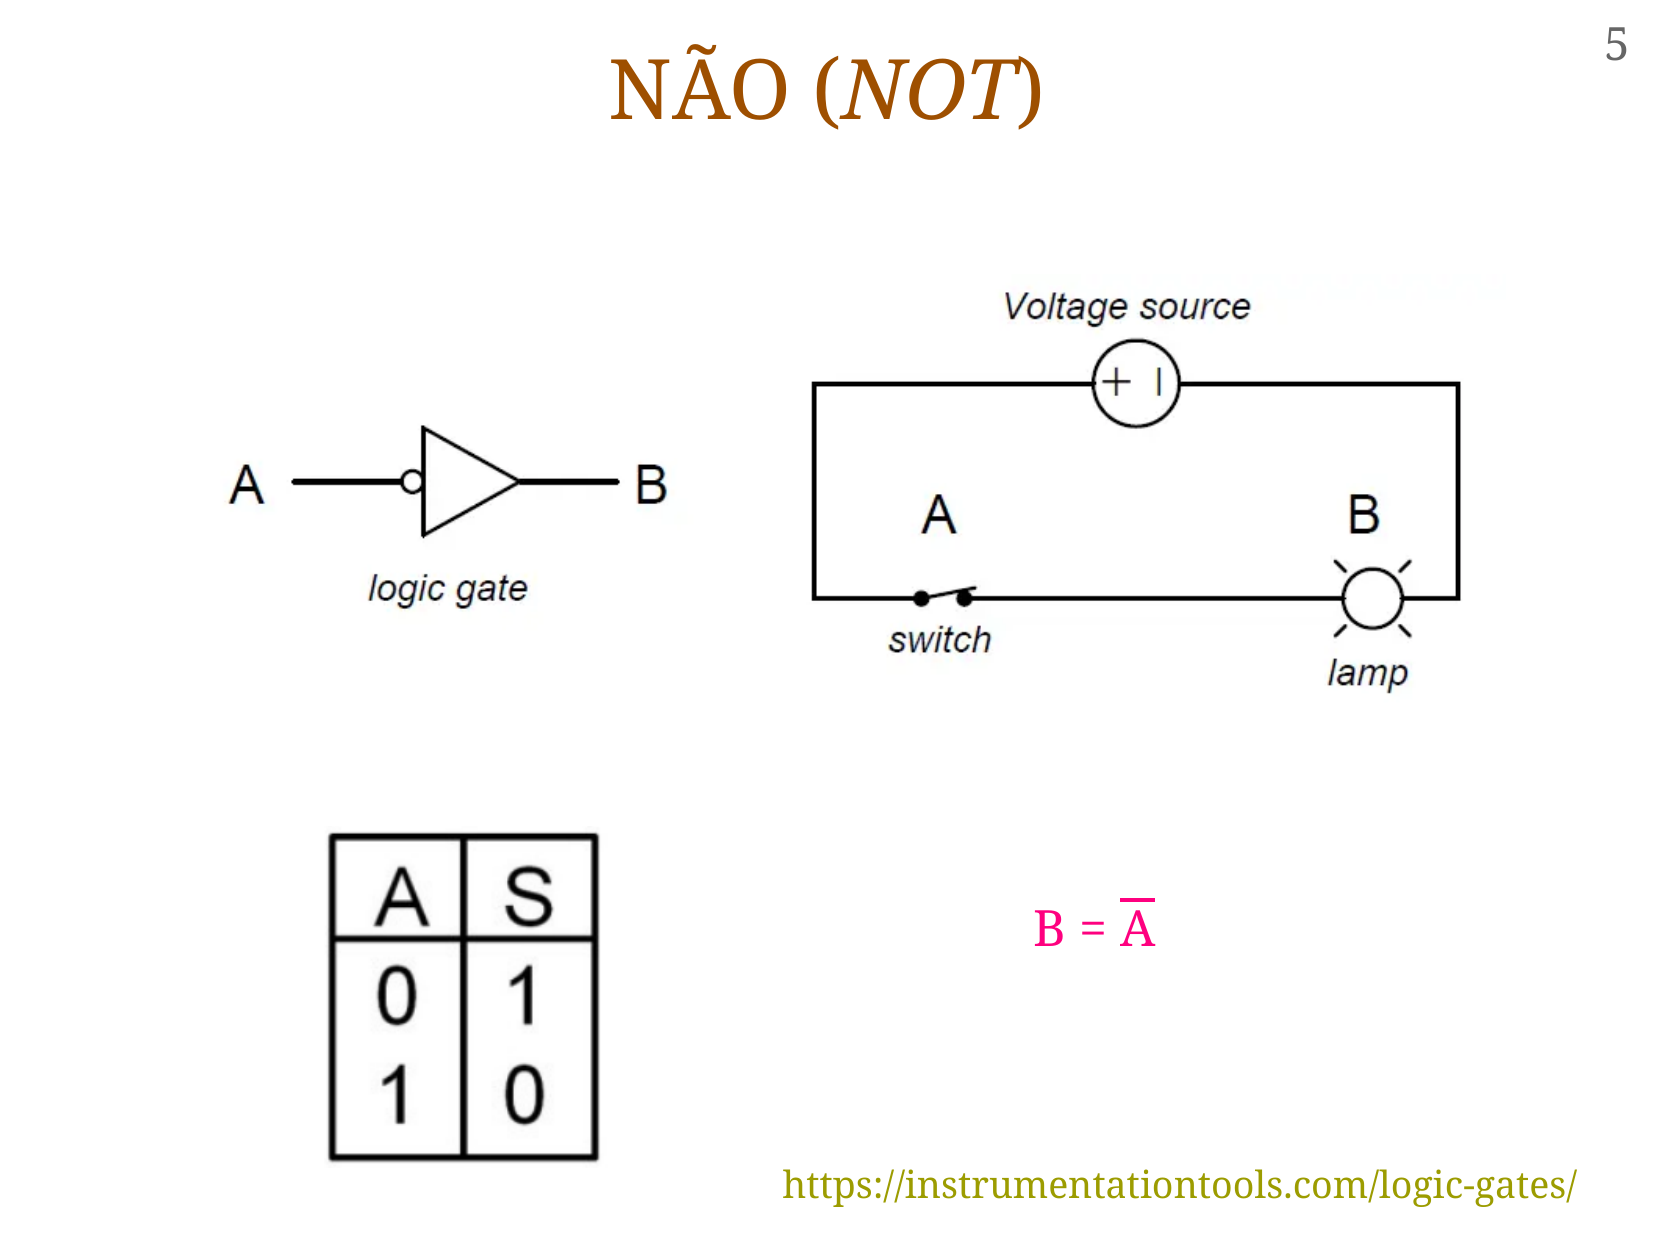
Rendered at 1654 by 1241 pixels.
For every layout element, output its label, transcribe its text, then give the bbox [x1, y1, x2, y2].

picture [324, 826, 608, 1168]
text_box https://instrumentationtools.com/logic-gates/ [767, 1151, 1593, 1218]
text_box B = A [1018, 885, 1403, 969]
title NÃO (NOT) [59, 29, 1595, 148]
picture [137, 274, 1506, 709]
